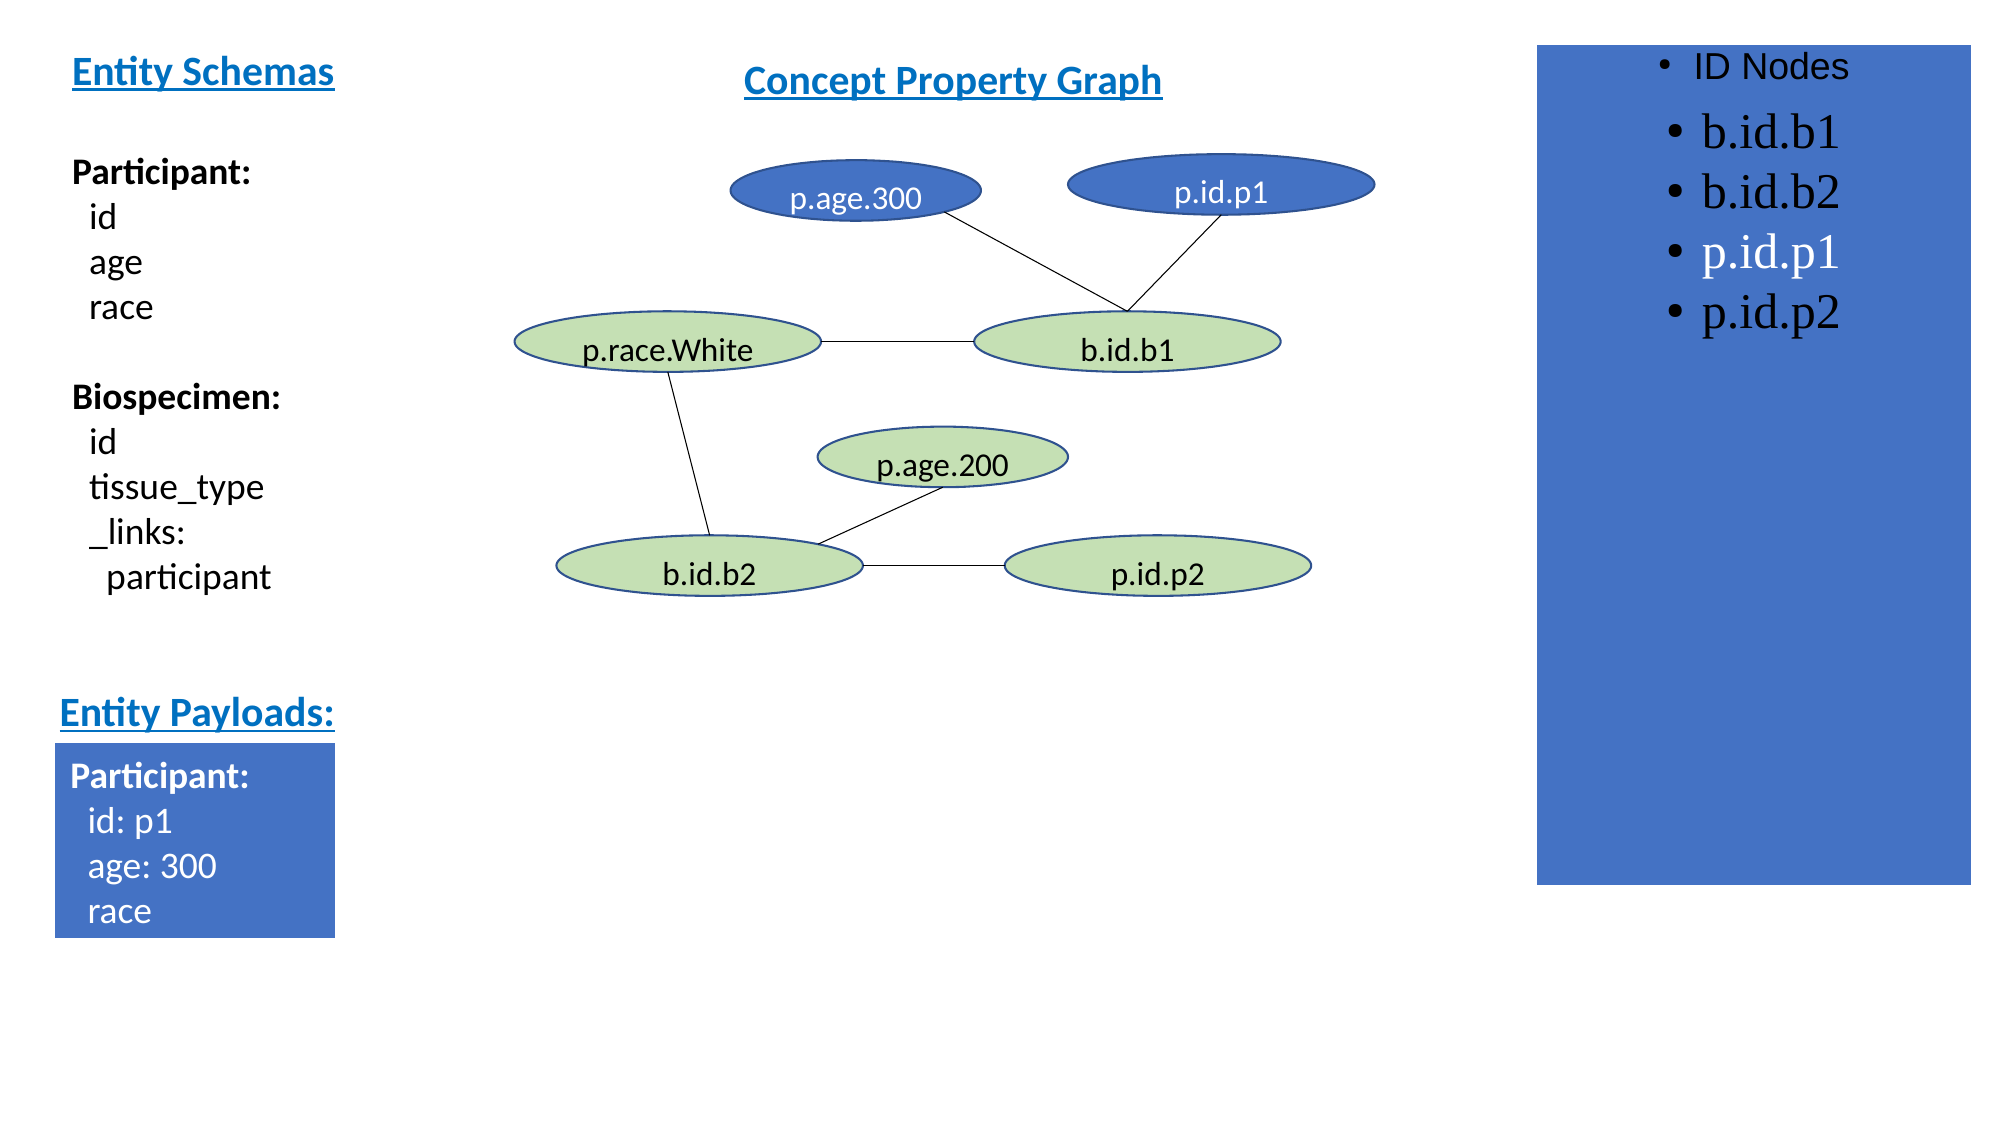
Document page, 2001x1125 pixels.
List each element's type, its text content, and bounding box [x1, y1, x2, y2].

table_cell [1537, 585, 1971, 645]
text_box b.id.b2 [556, 535, 863, 596]
table_cell [1537, 345, 1971, 405]
text_box p.id.p2 [1004, 535, 1312, 596]
table_cell p.id.p1 [1537, 225, 1971, 285]
text_box Participant: id age race Biospecimen: id tissue_type _links: participant [57, 139, 298, 610]
text_box Concept Property Graph [729, 45, 1182, 111]
text_box Participant: id: p1 age: 300 race [55, 743, 335, 938]
table_cell p.id.p2 [1537, 285, 1971, 345]
table_header ID Nodes [1537, 45, 1971, 105]
table_cell [1537, 525, 1971, 585]
table_cell [1537, 405, 1971, 465]
table_cell b.id.b1 [1537, 105, 1971, 165]
table_cell [1537, 825, 1971, 885]
text_box p.age.200 [817, 426, 1069, 488]
table_cell [1537, 765, 1971, 825]
table_cell [1537, 705, 1971, 765]
text_box b.id.b1 [974, 311, 1281, 372]
text_box p.id.p1 [1068, 154, 1375, 215]
text_box Entity Schemas [57, 36, 353, 102]
table_cell b.id.b2 [1537, 165, 1971, 225]
table_cell [1537, 645, 1971, 705]
table_cell [1537, 465, 1971, 525]
text_box p.race.White [514, 311, 821, 372]
text_box p.age.300 [730, 160, 981, 221]
text_box Entity Payloads: [44, 677, 353, 744]
